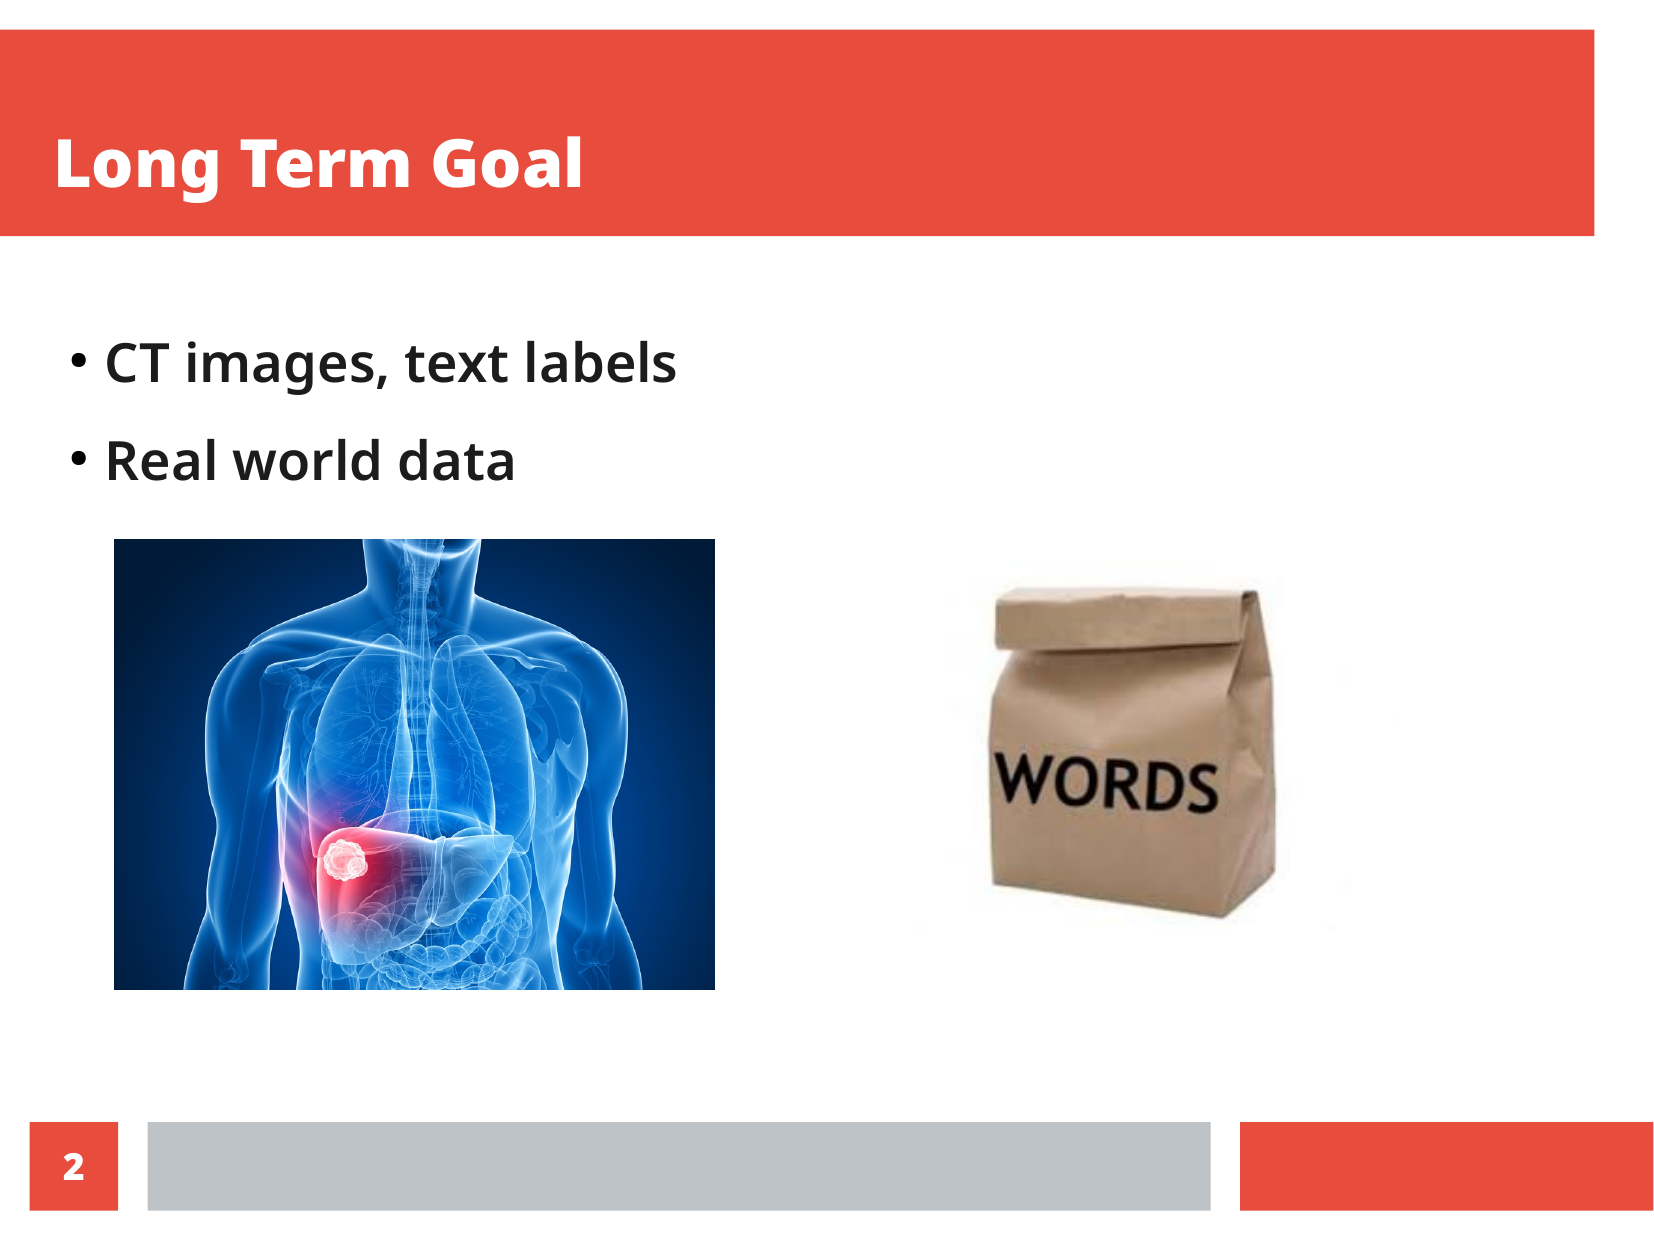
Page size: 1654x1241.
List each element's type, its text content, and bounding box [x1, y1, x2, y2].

picture [114, 539, 715, 991]
title Long Term Goal [53, 59, 1589, 207]
picture [915, 563, 1400, 931]
list CT images, text labels Real world data [69, 324, 1576, 1093]
